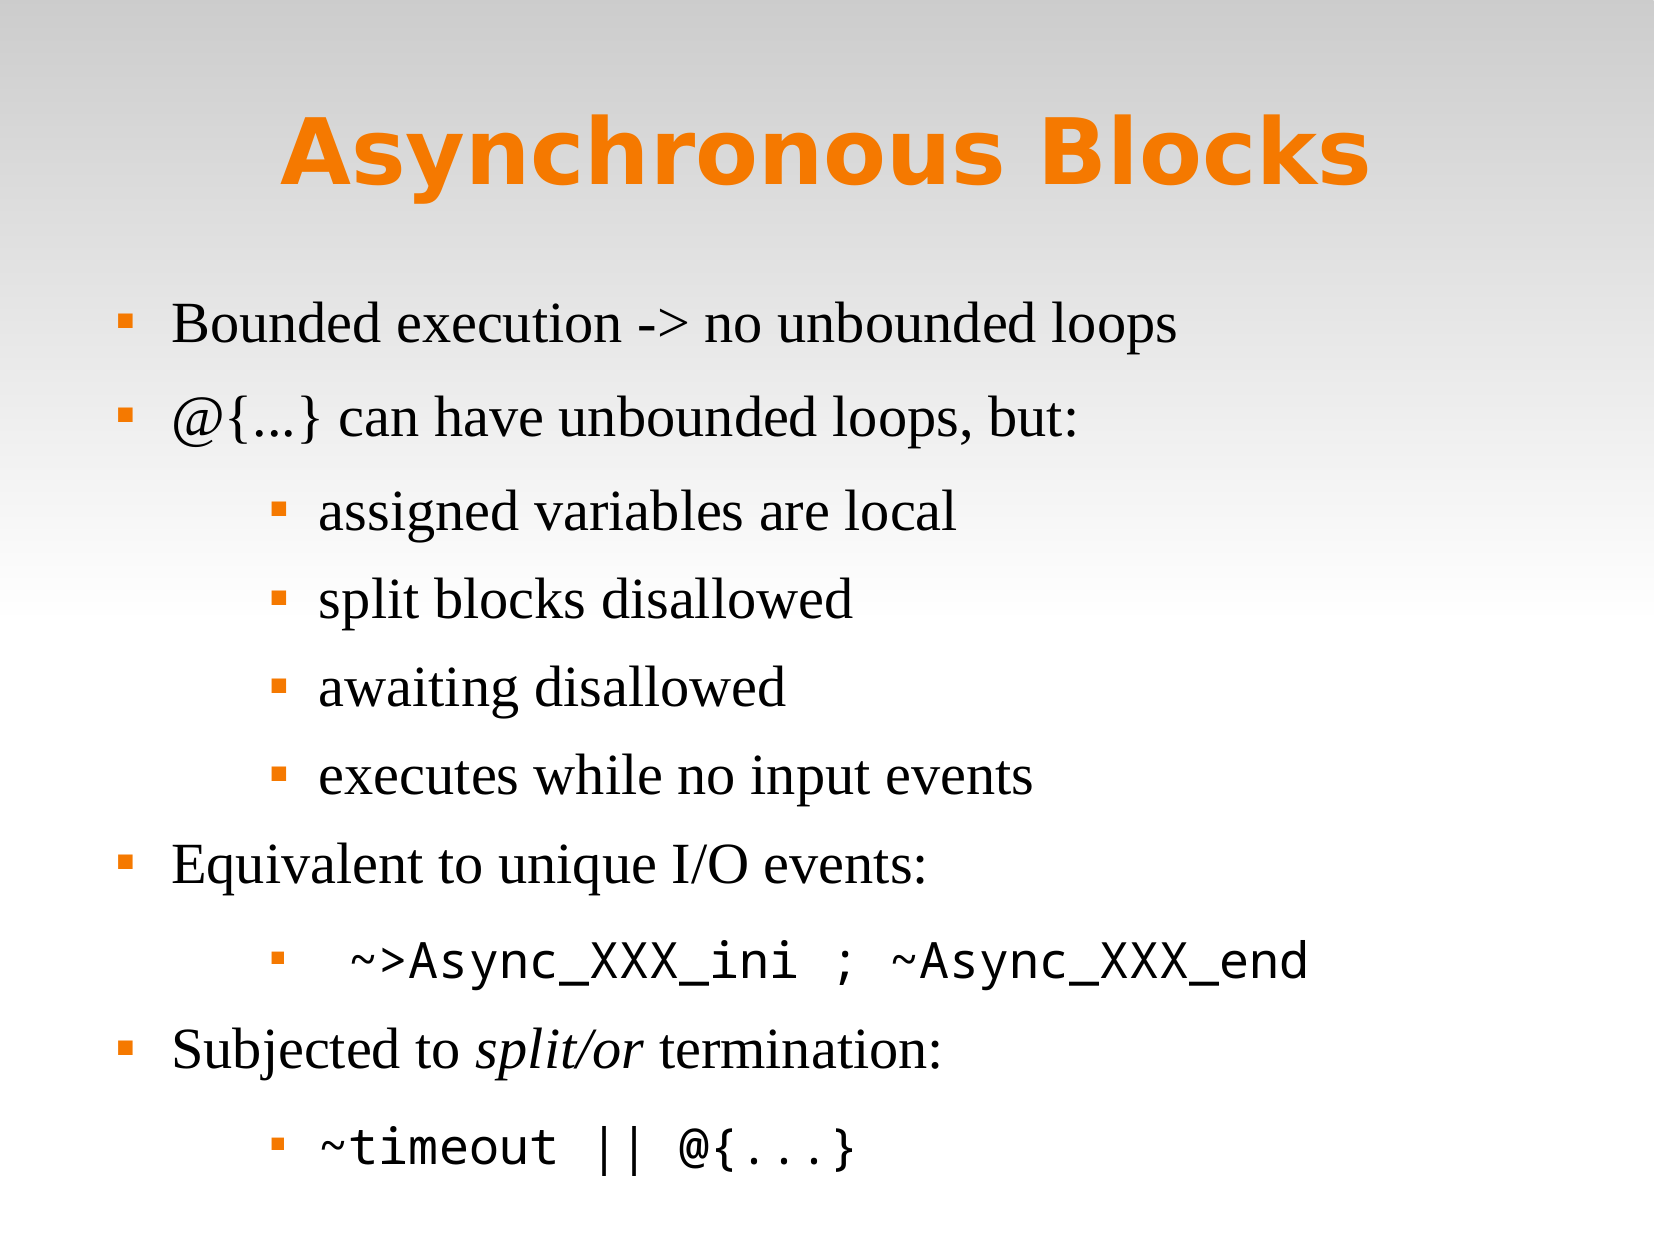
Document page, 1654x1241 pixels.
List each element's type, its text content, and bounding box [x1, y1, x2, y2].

list Bounded execution -> no unbounded loops @{...} can have unbounded loops, but: assigned variables are local split blocks disallowed awaiting disallowed executes while no input events Equivalent to unique I/O events: ~>Async_XXX_ini ; ~Async_XXX_end Subjected to split/or termination: ~timeout || @{...} [82, 290, 1571, 1207]
title Asynchronous Blocks [82, 56, 1571, 250]
